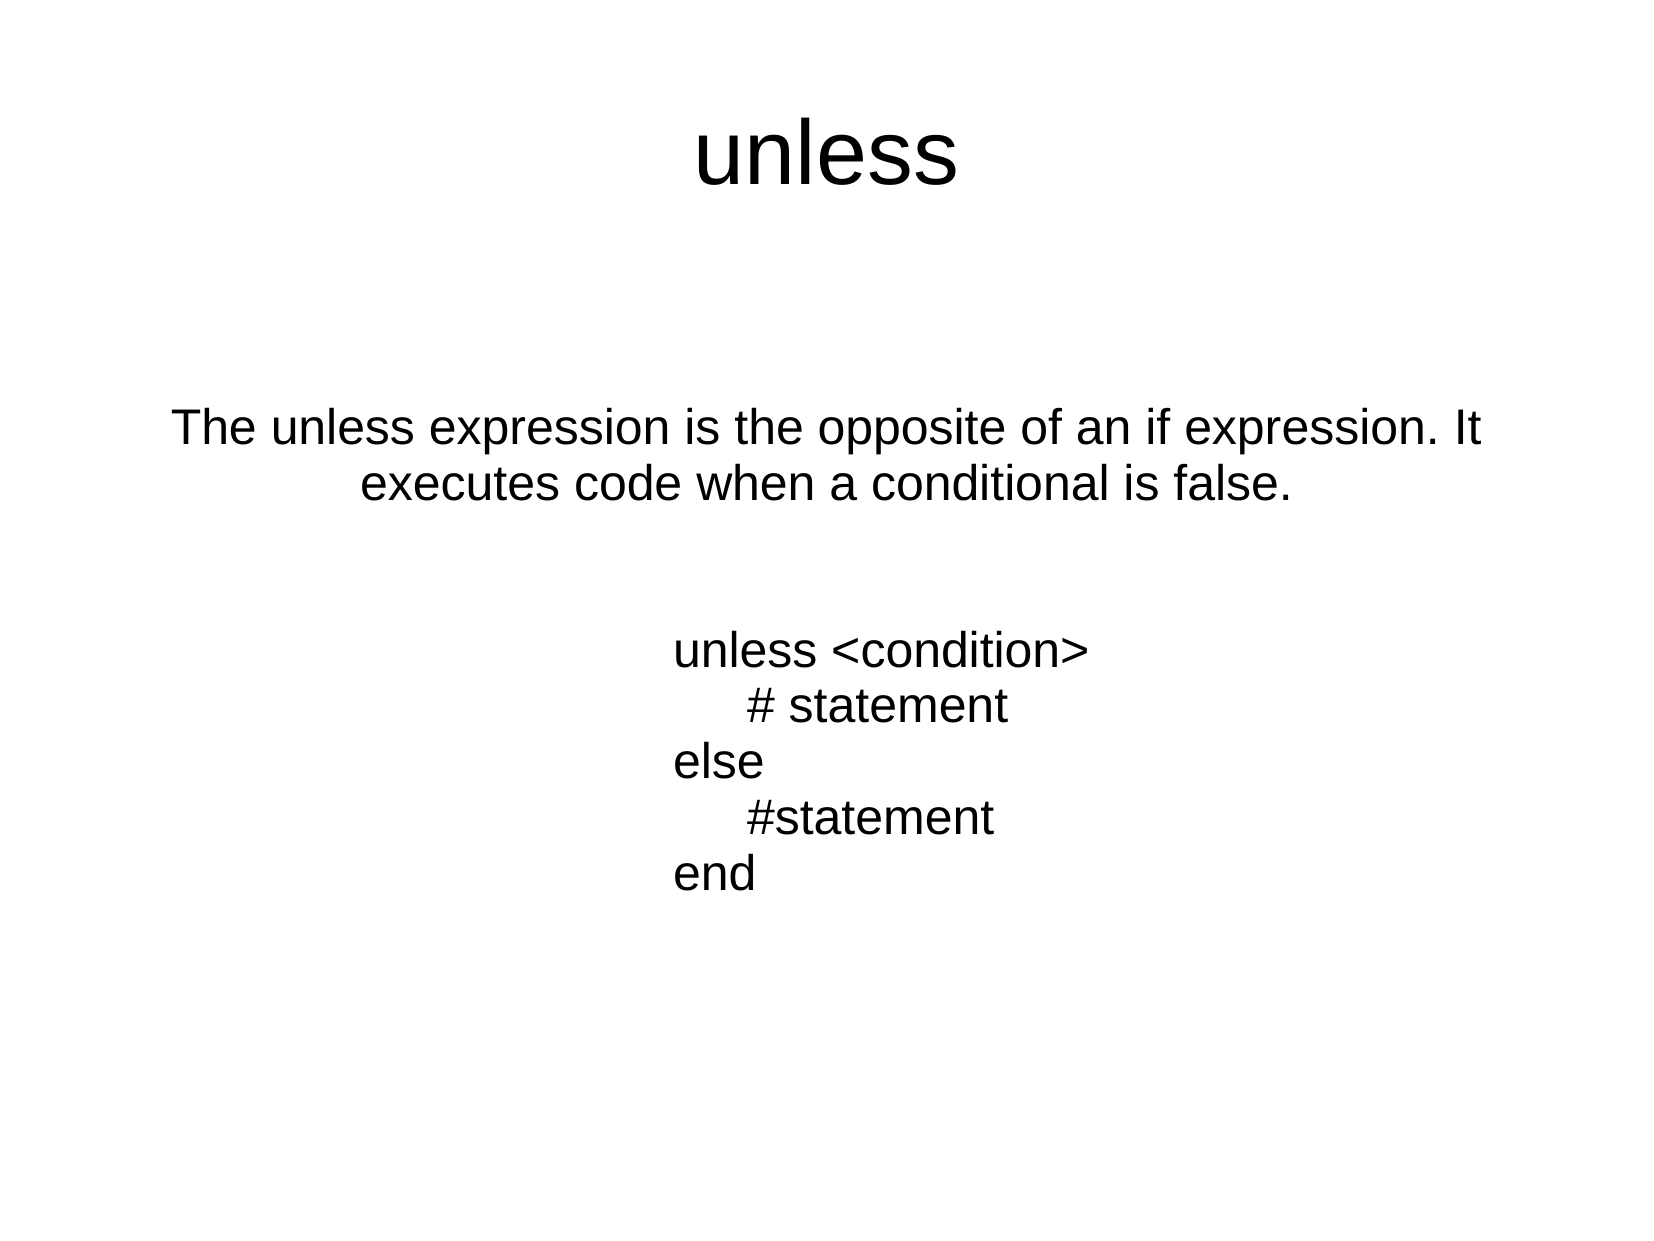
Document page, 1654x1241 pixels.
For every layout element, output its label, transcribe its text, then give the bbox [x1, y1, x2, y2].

title unless [82, 49, 1571, 257]
subtitle The unless expression is the opposite of an if expression. It executes code when a conditional is false. unless <condition> # statement else #statement end [82, 290, 1571, 1010]
